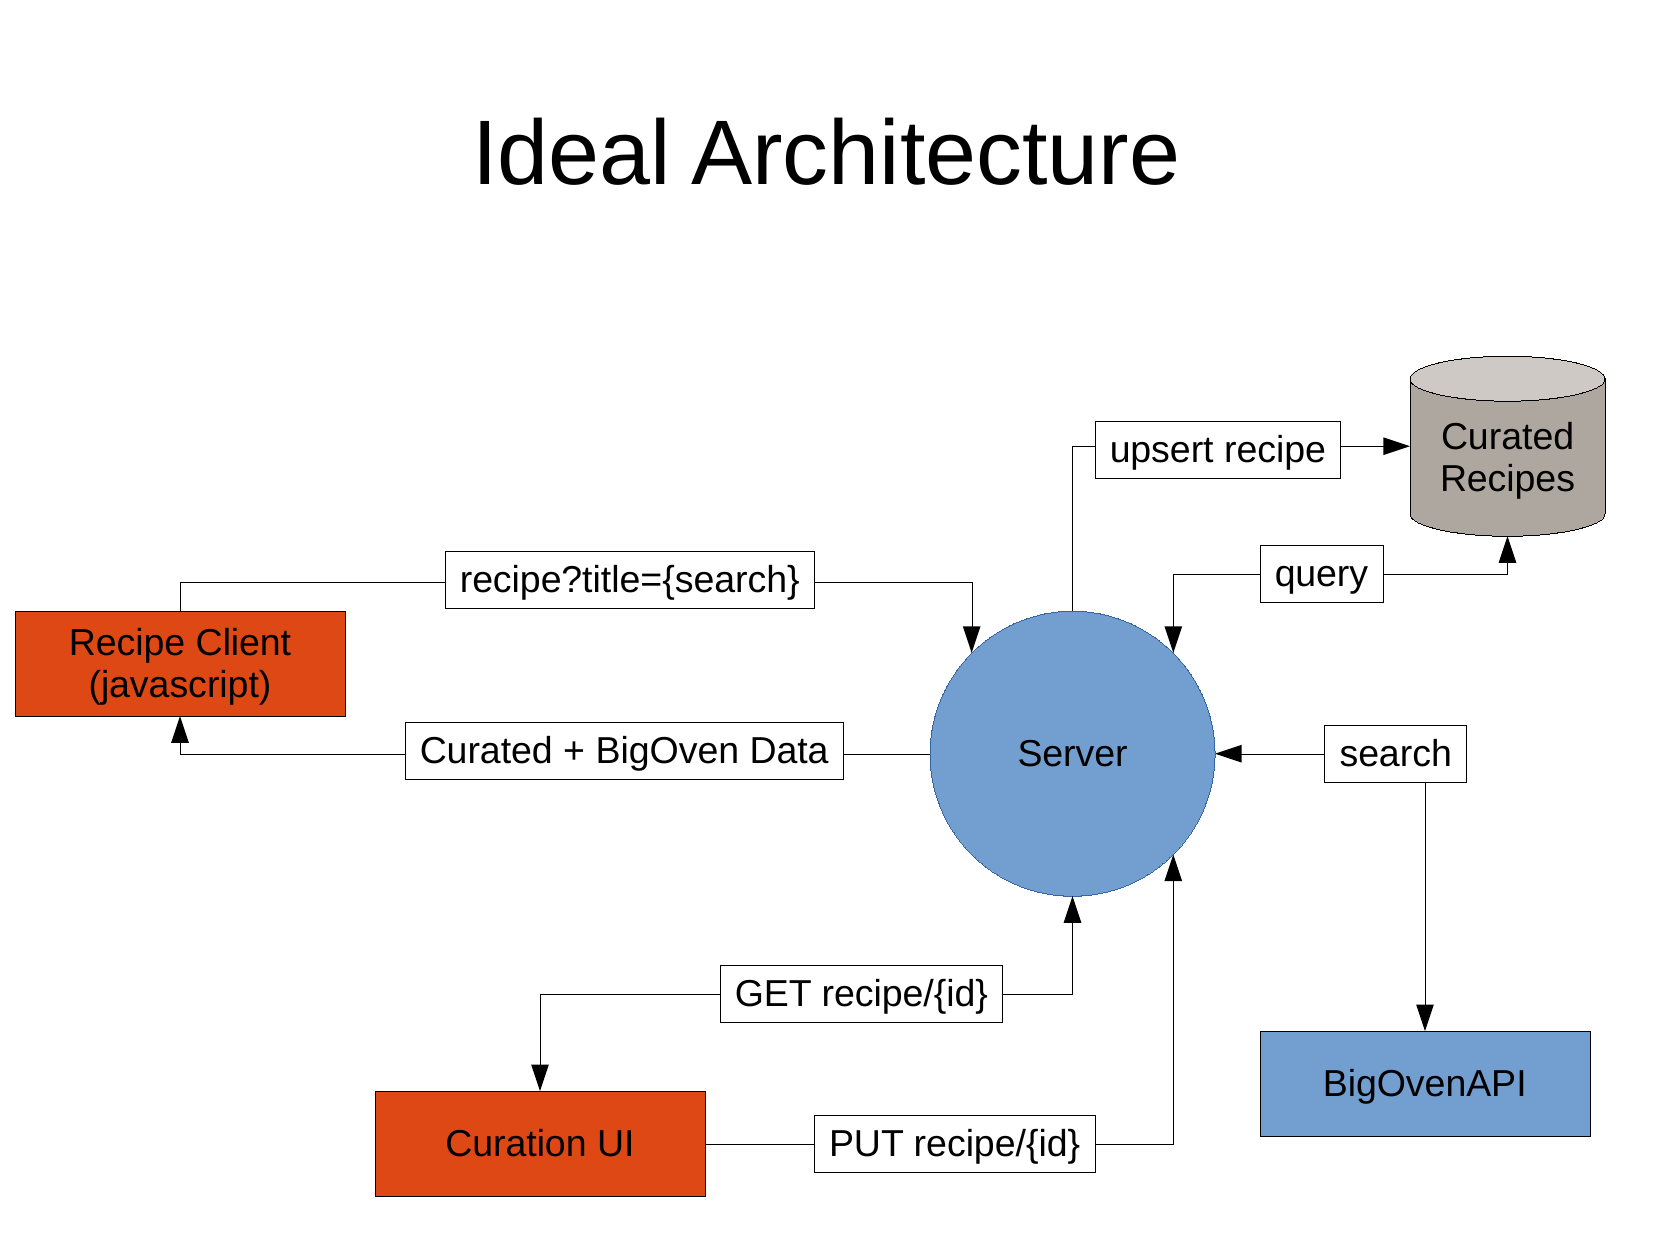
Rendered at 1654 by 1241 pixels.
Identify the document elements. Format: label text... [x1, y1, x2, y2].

text_box Curated Recipes [1410, 379, 1606, 537]
text_box Server [930, 611, 1216, 897]
text_box Curation UI [375, 1091, 706, 1197]
text_box BigOvenAPI [1260, 1031, 1591, 1137]
text_box upsert recipe [1095, 421, 1341, 479]
text_box PUT recipe/{id} [814, 1115, 1096, 1173]
text_box search [1324, 725, 1467, 783]
text_box Curated + BigOven Data [405, 722, 844, 780]
text_box Recipe Client (javascript) [15, 611, 346, 717]
text_box recipe?title={search} [445, 551, 815, 609]
title Ideal Architecture [82, 49, 1571, 257]
text_box query [1260, 545, 1384, 603]
text_box GET recipe/{id} [720, 965, 1003, 1023]
